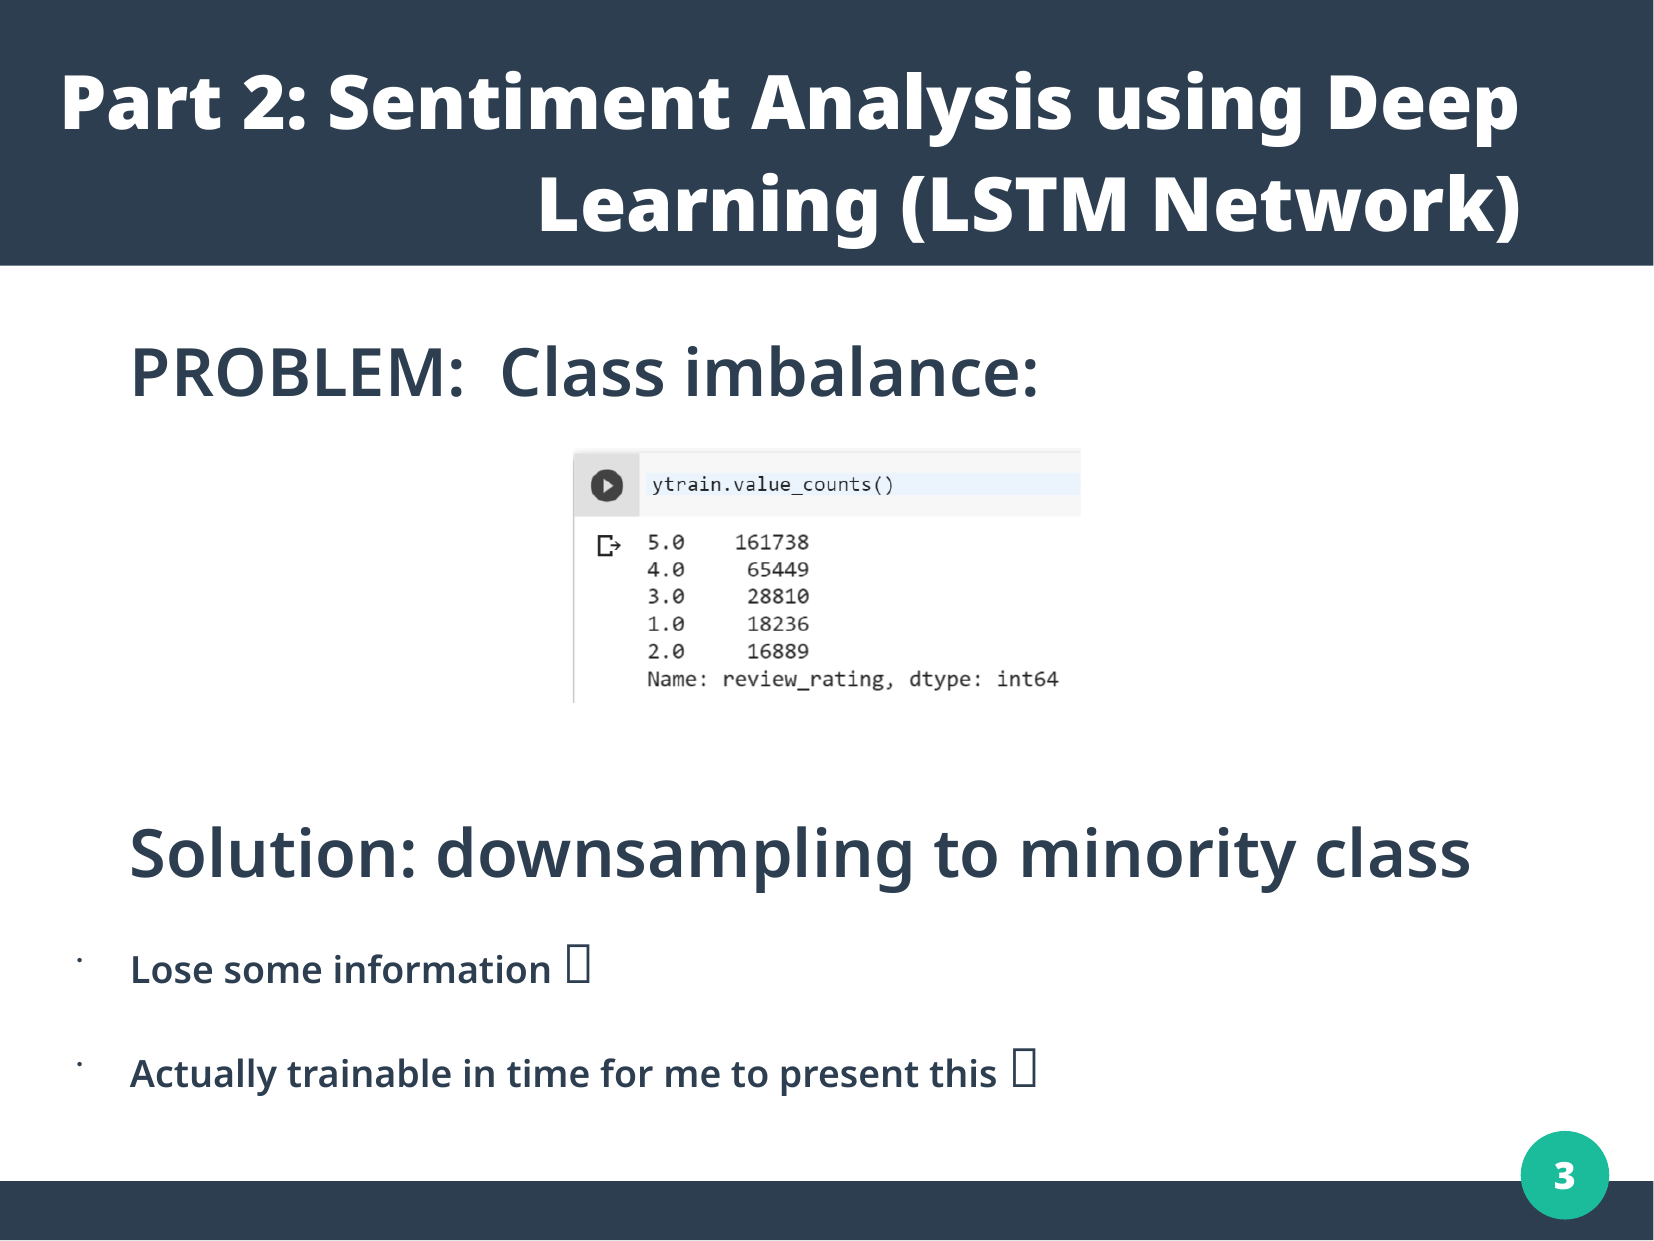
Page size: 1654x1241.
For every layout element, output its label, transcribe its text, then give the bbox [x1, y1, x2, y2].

picture [572, 448, 1081, 703]
list PROBLEM: Class imbalance: Solution: downsampling to minority class Lose some information  Actually trainable in time for me to present this  [59, 324, 1595, 1152]
title Part 2: Sentiment Analysis using Deep Learning (LSTM Network) [59, 49, 1595, 207]
